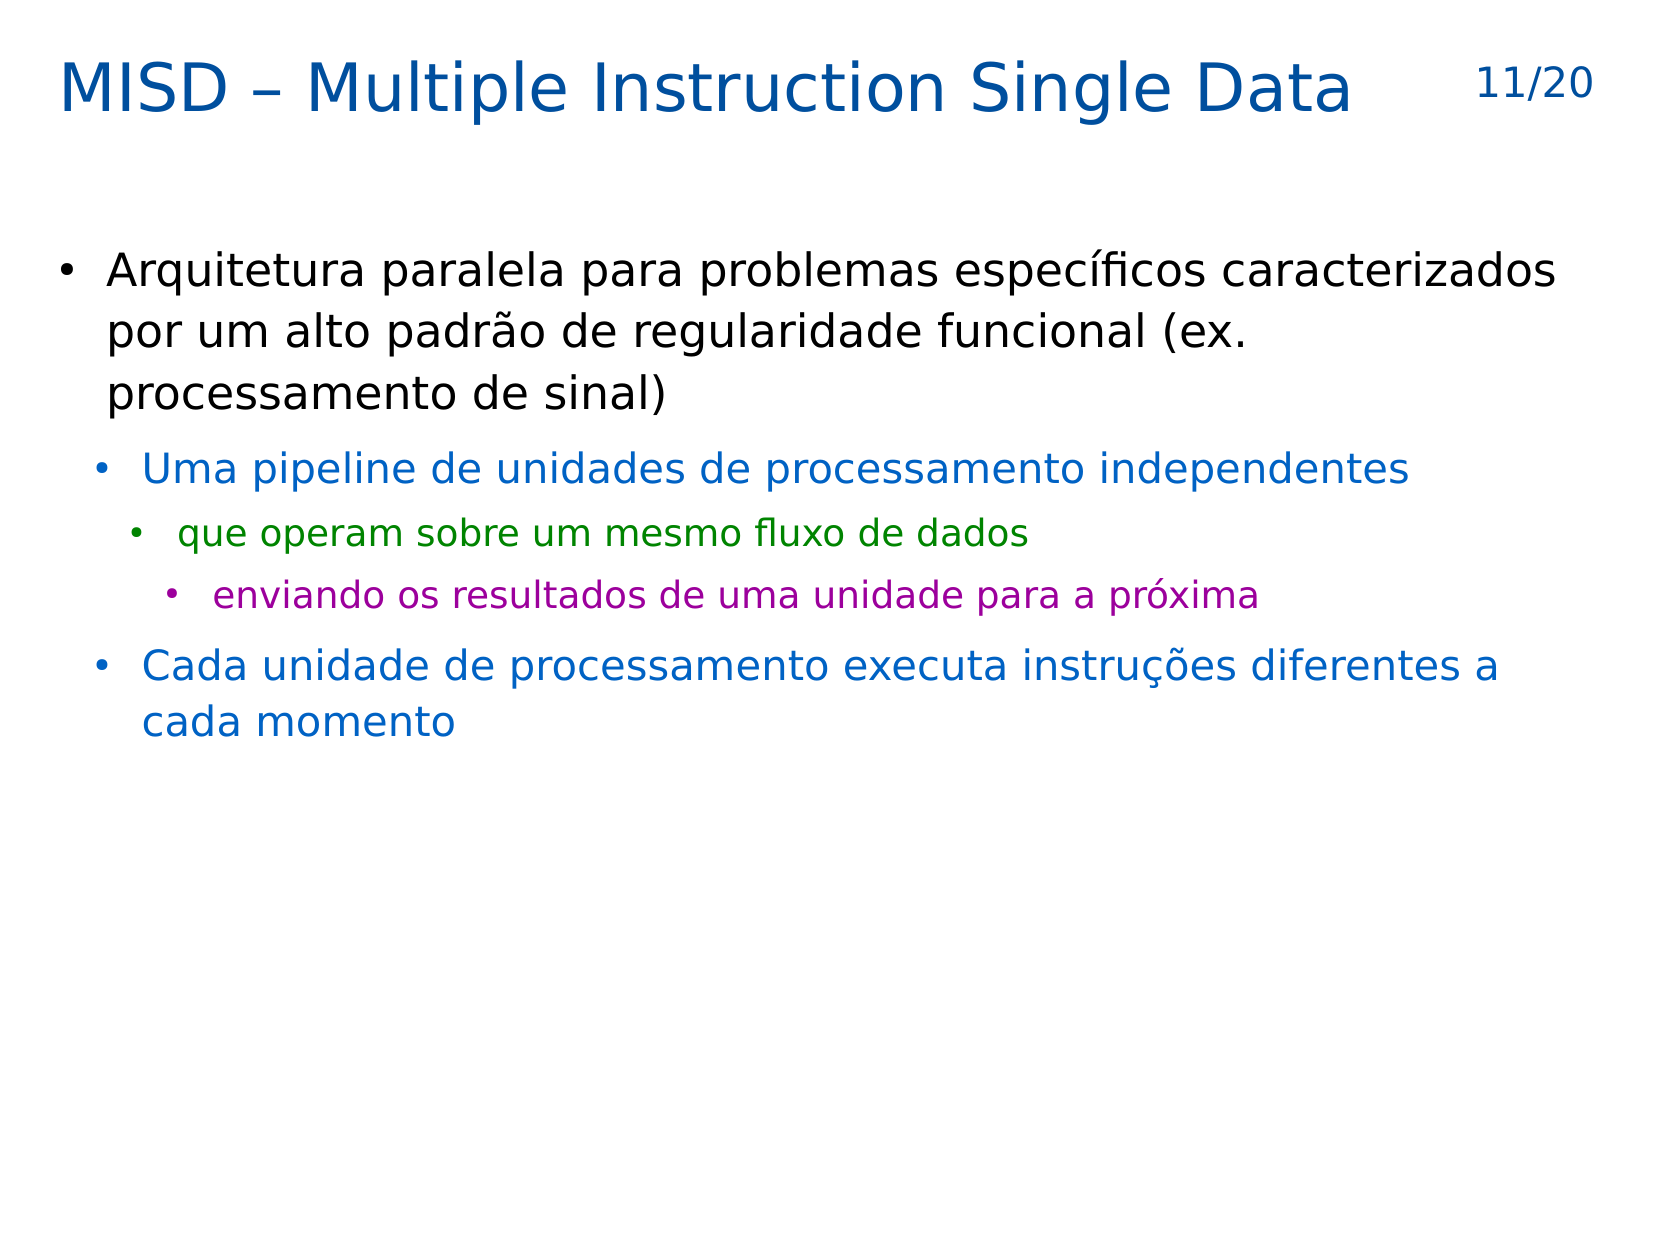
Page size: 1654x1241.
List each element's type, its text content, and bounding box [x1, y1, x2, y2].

title MISD – Multiple Instruction Single Data [59, 29, 1625, 148]
list Arquitetura paralela para problemas específicos caracterizados por um alto padrão de regularidade funcional (ex. processamento de sinal) Uma pipeline de unidades de processamento independentes que operam sobre um mesmo fluxo de dados enviando os resultados de uma unidade para a próxima Cada unidade de processamento executa instruções diferentes a cada momento [59, 236, 1595, 1211]
